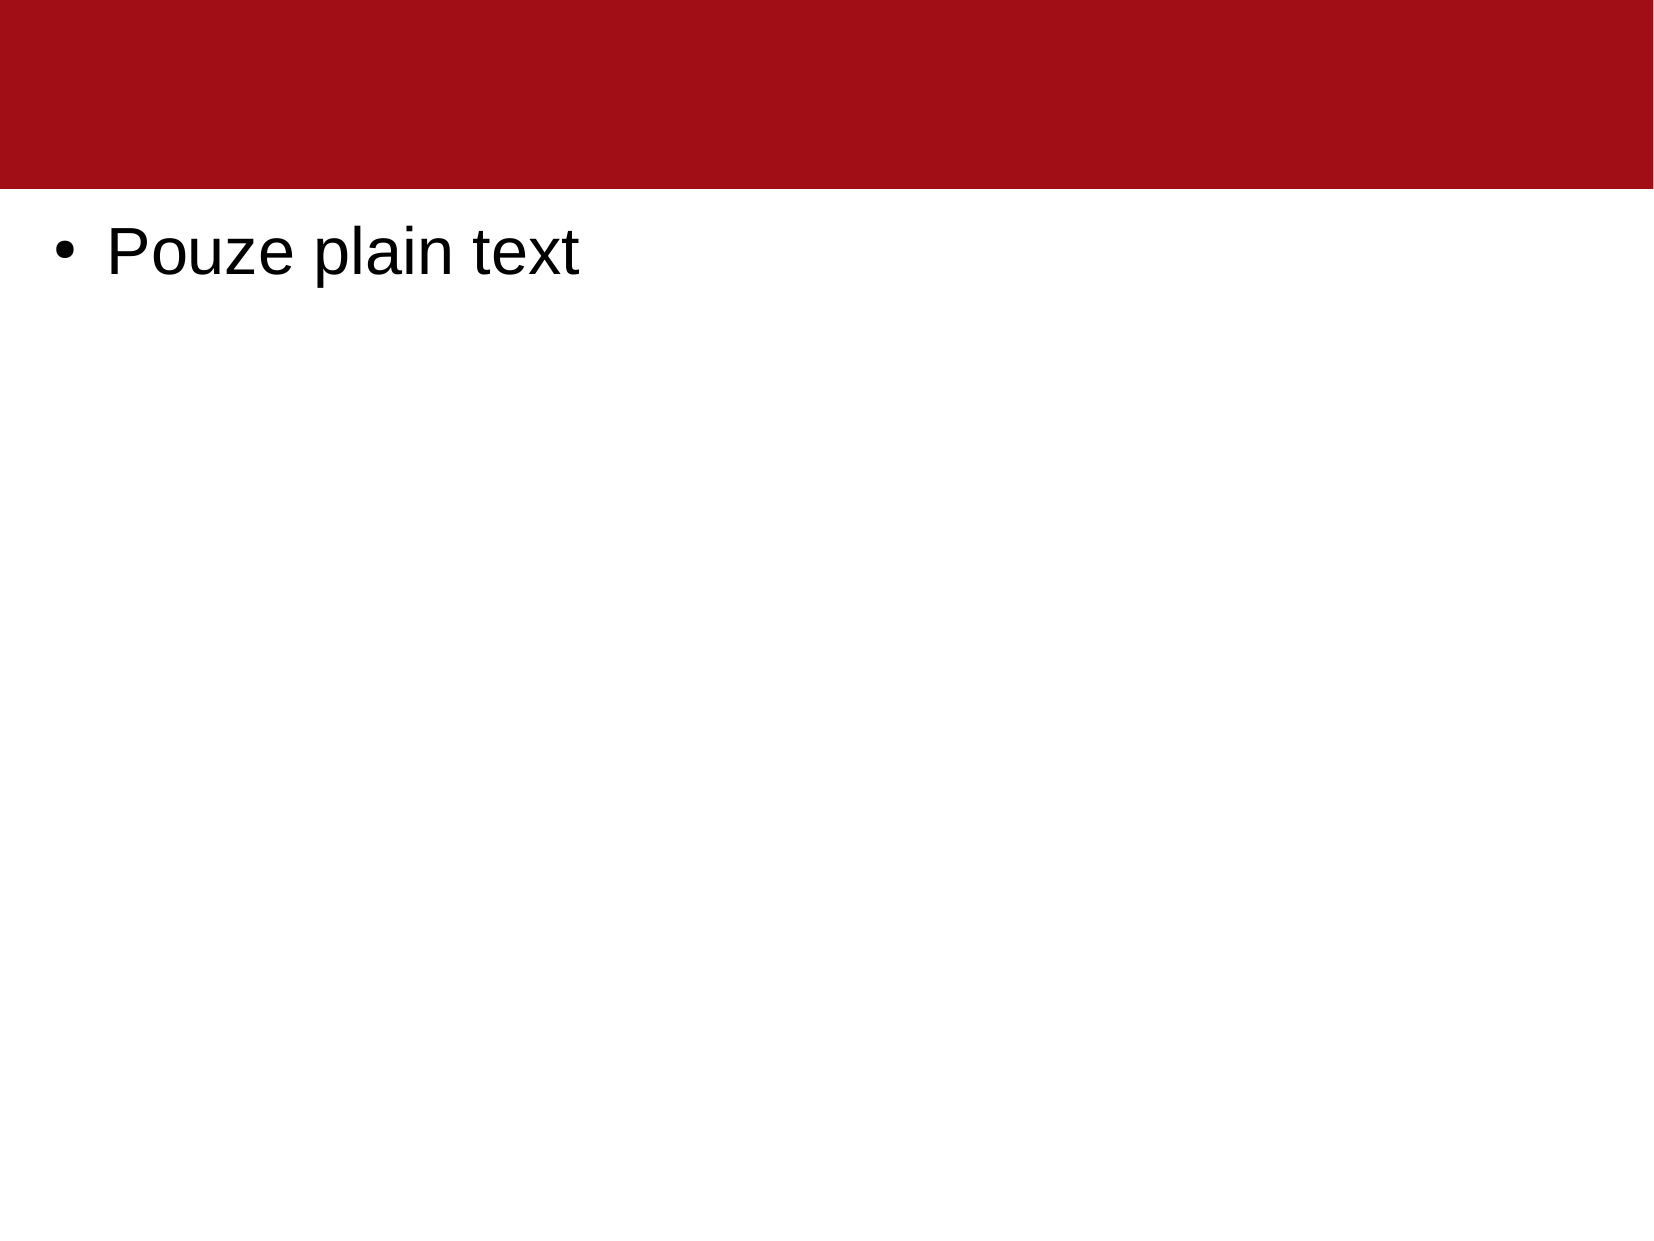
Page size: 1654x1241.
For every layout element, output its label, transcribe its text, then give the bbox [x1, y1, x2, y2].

list Pouze plain text [35, 213, 1619, 1170]
